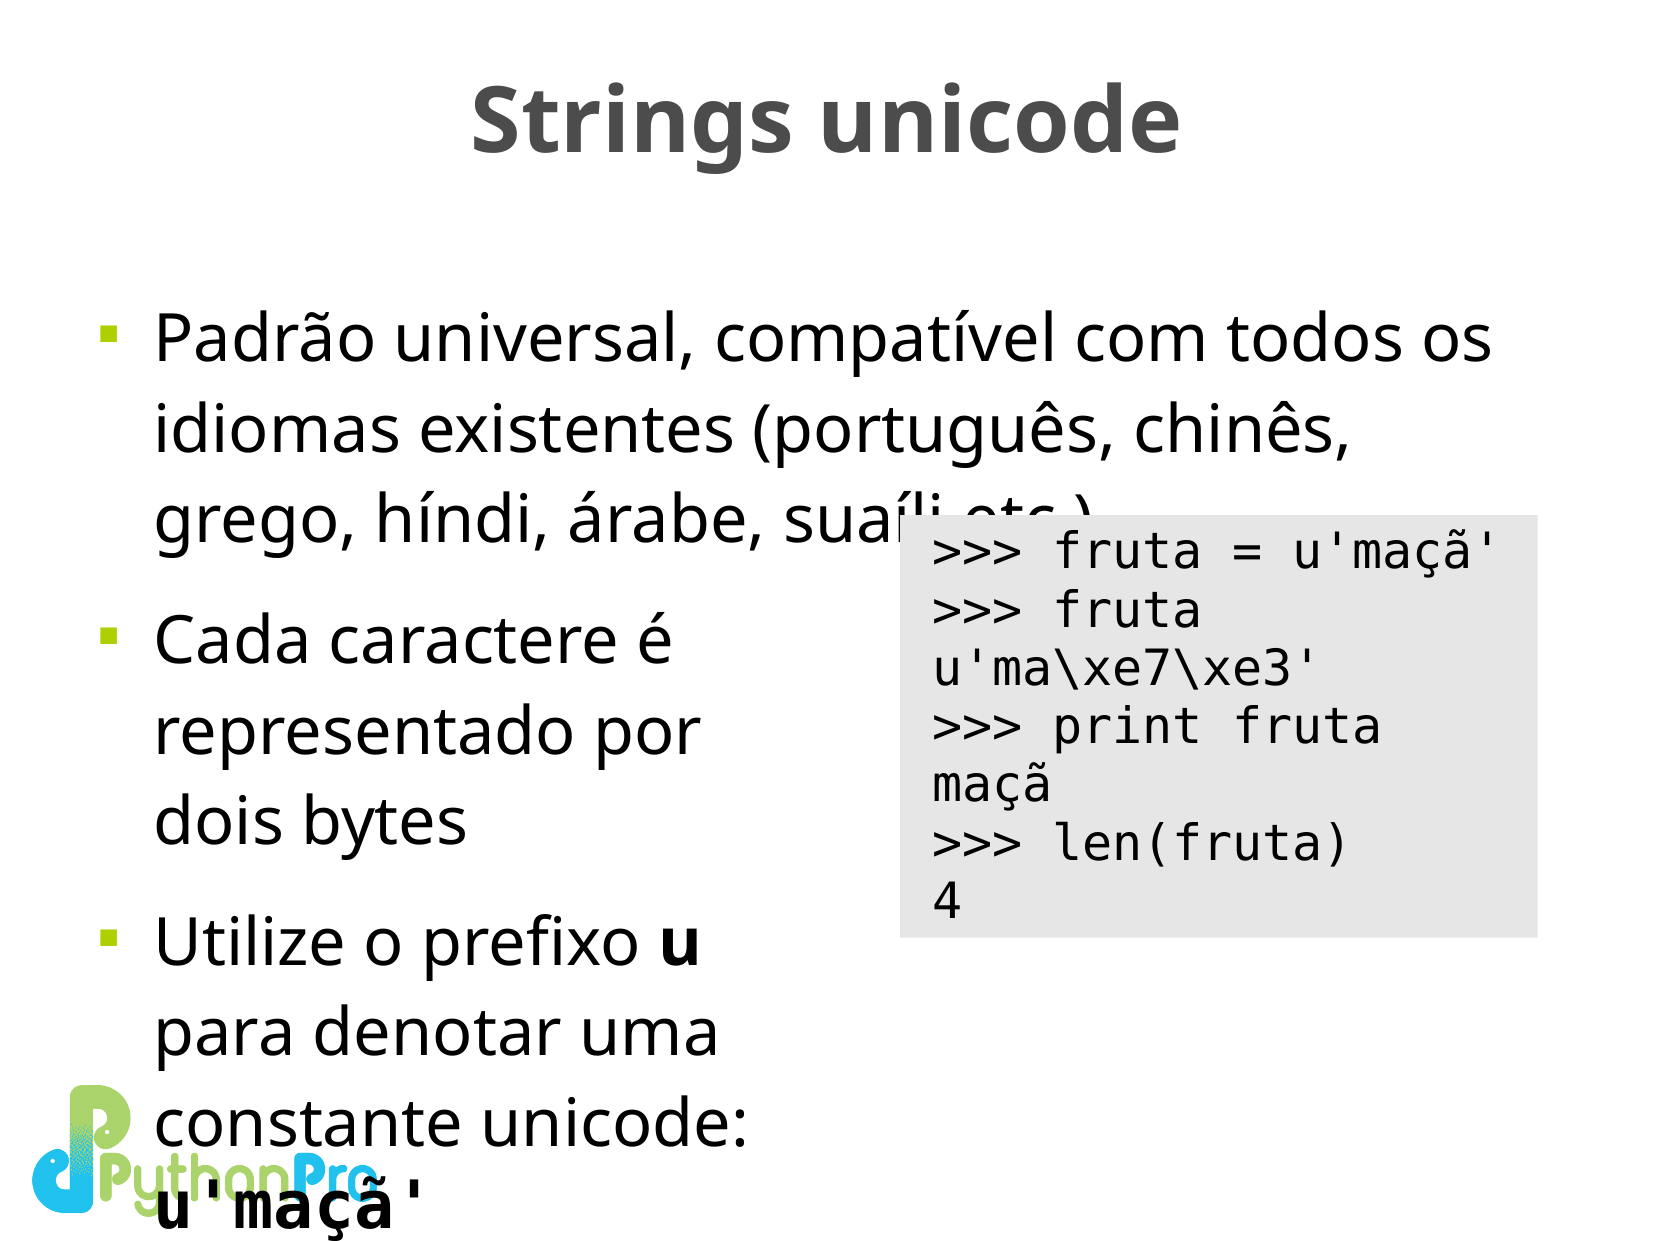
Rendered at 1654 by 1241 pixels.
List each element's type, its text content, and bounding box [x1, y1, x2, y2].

picture [286, 1211, 300, 1217]
text_box >>> fruta = u'maçã' >>> fruta u'ma\xe7\xe3' >>> print fruta maçã >>> len(fruta) 4 [900, 515, 1538, 938]
picture [243, 1198, 249, 1217]
list Padrão universal, compatível com todos os idiomas existentes (português, chinês, grego, híndi, árabe, suaíli etc.) Cada caractere é representado por dois bytes Utilize o prefixo u para denotar uma constante unicode: u'maçã' [82, 290, 1571, 1109]
picture [367, 1211, 377, 1217]
title Strings unicode [82, 13, 1571, 222]
picture [257, 1198, 263, 1217]
picture [32, 1085, 377, 1217]
